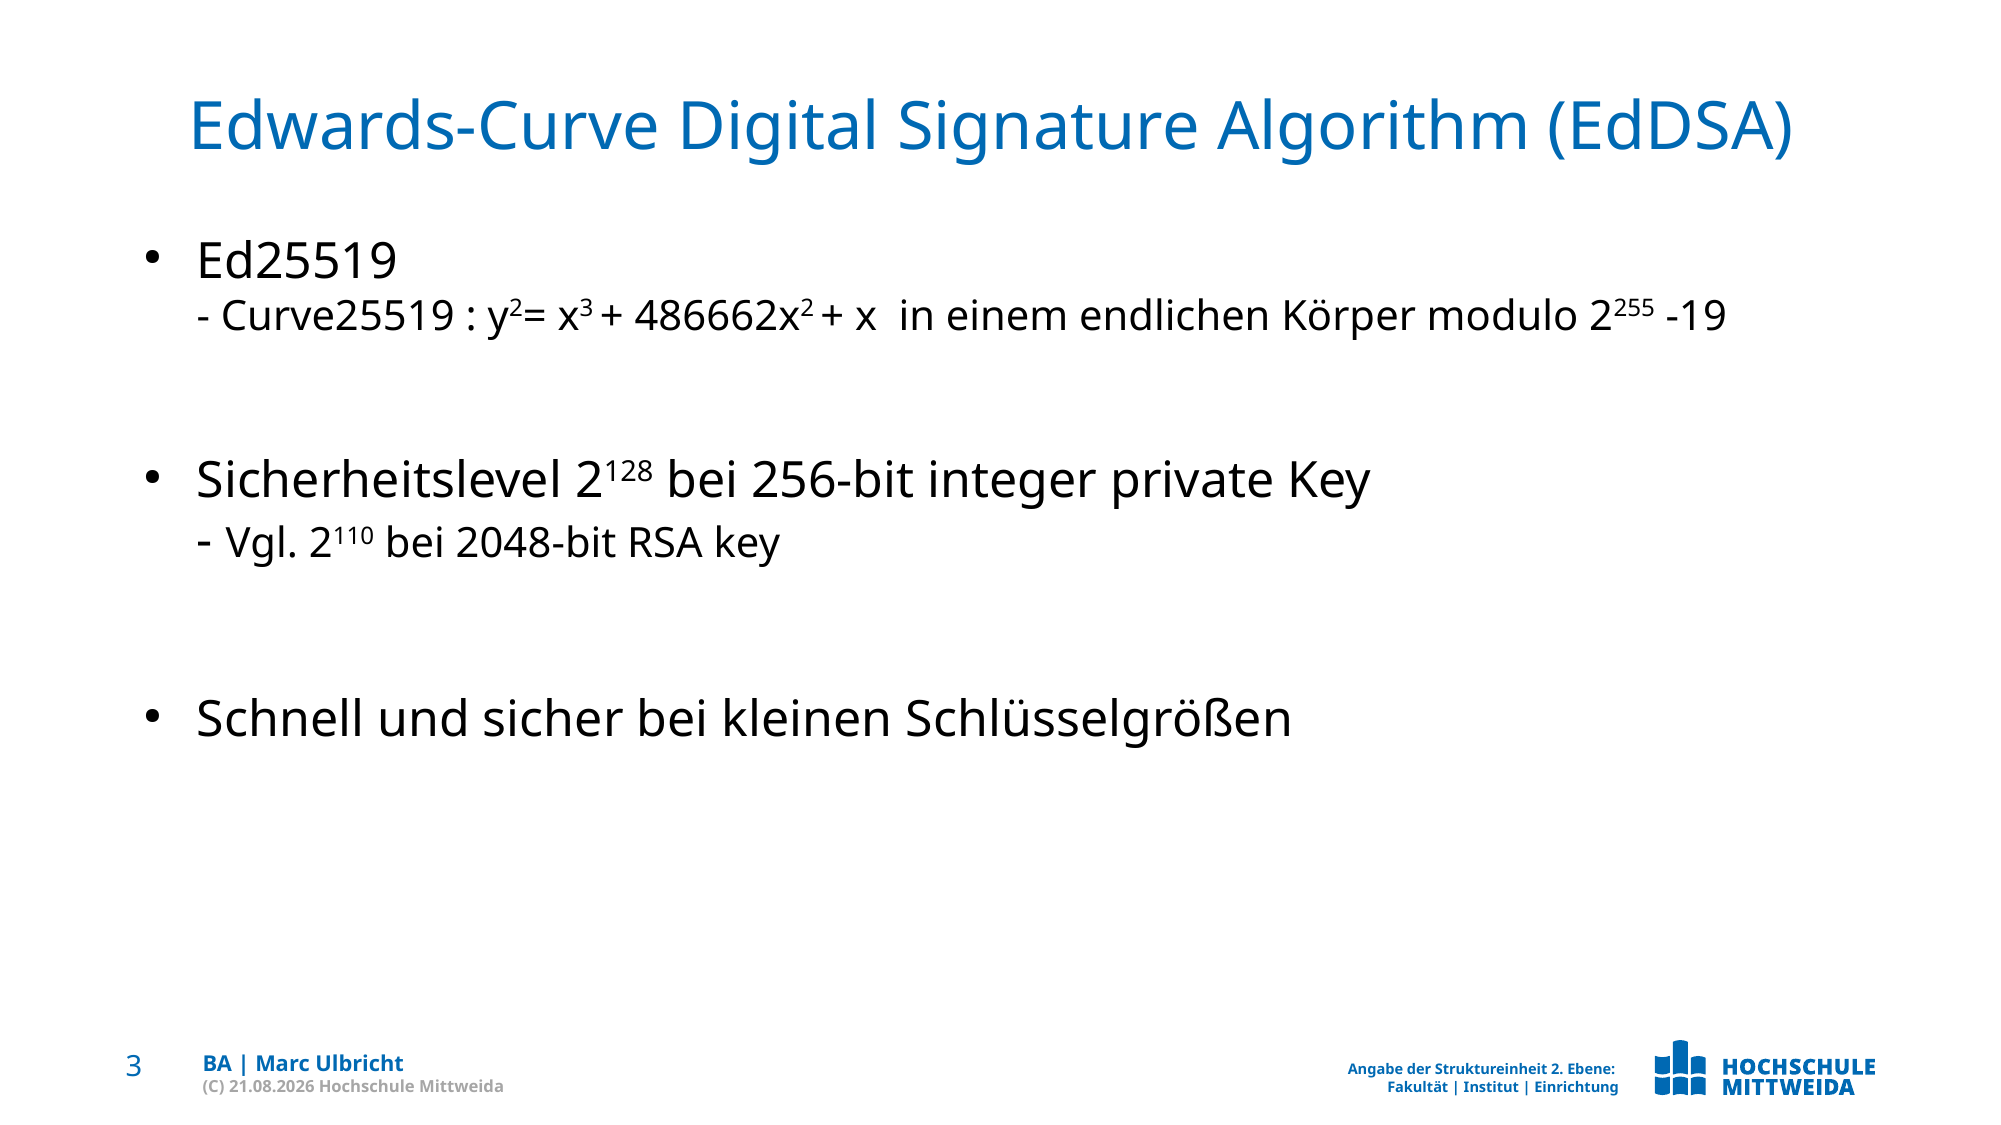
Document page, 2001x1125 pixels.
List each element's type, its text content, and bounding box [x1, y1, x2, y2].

list Ed25519 - Curve25519 : y2= x3 + 486662x2 + x in einem endlichen Körper modulo 2255 -19 Sicherheitslevel 2128 bei 256-bit integer private Key - Vgl. 2110 bei 2048-bit RSA key Schnell und sicher bei kleinen Schlüsselgrößen [125, 228, 1874, 1018]
title Edwards-Curve Digital Signature Algorithm (EdDSA) [125, 20, 1874, 226]
